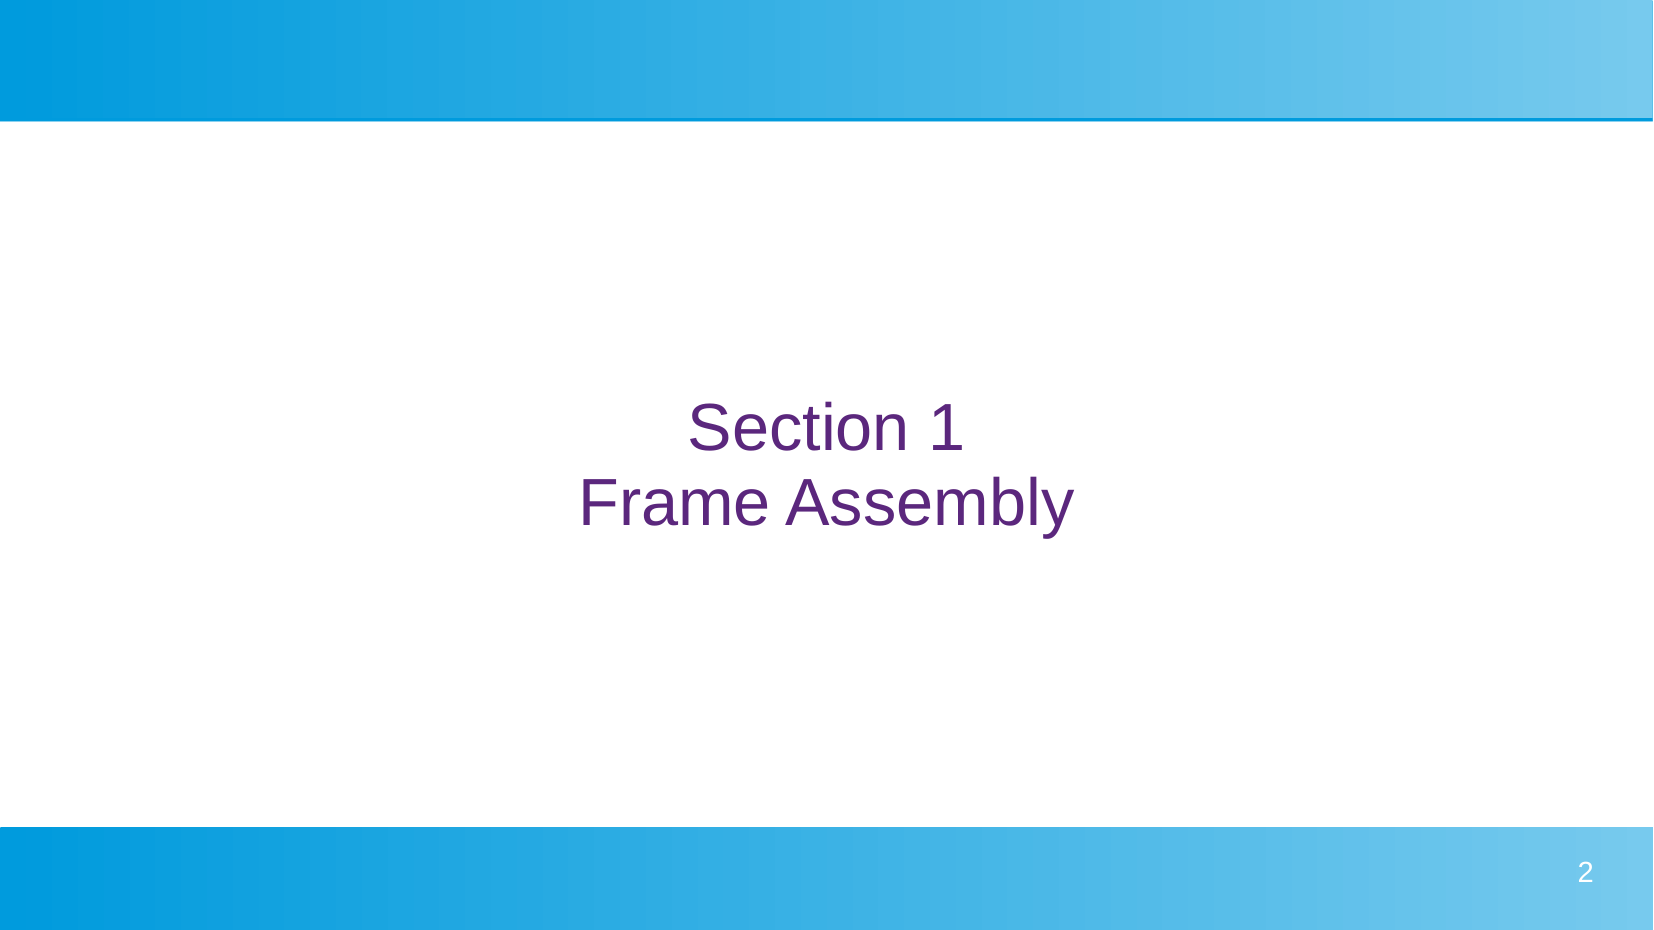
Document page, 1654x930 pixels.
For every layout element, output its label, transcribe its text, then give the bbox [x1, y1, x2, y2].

subtitle Section 1 Frame Assembly [58, 283, 1594, 647]
